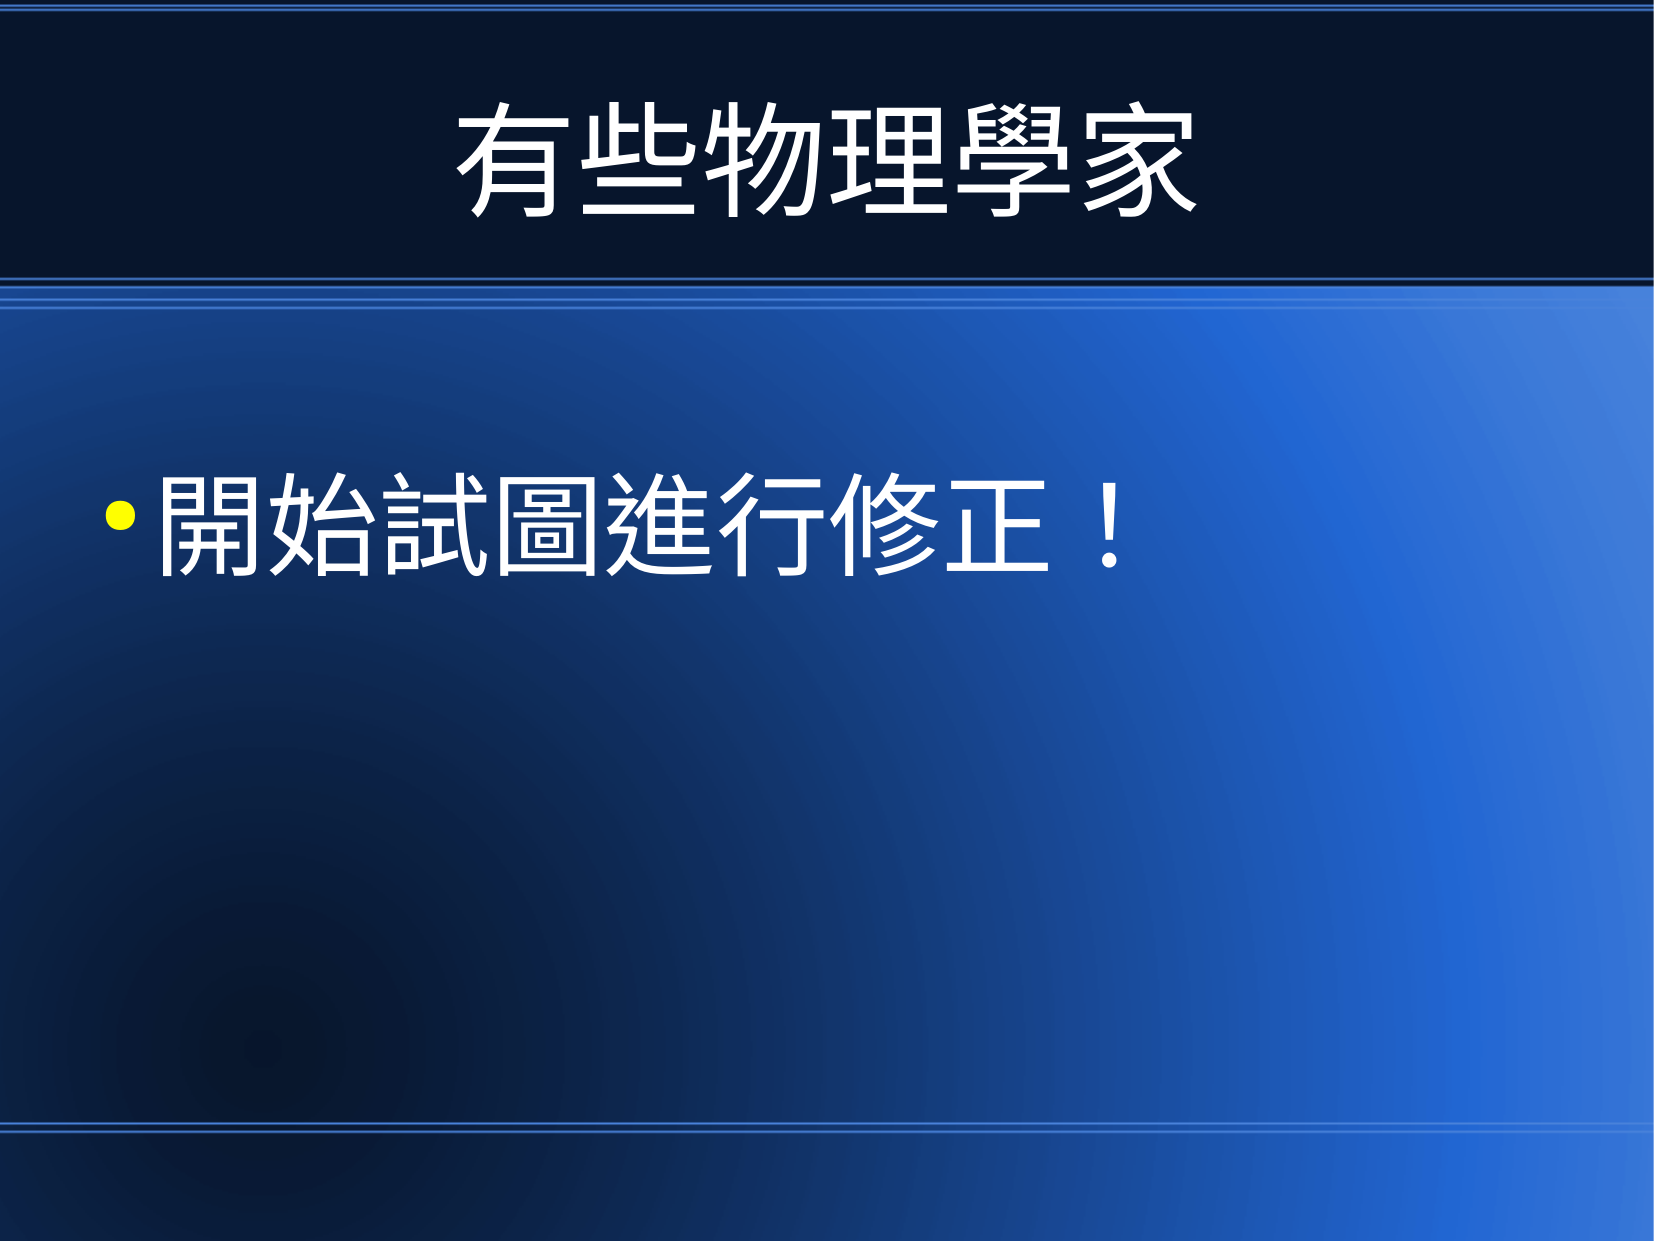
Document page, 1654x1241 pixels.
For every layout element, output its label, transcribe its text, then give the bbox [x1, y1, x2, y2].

title 有些物理學家 [82, 49, 1571, 257]
list 開始試圖進行修正！ [82, 355, 1571, 1241]
picture [0, 0, 1654, 1241]
